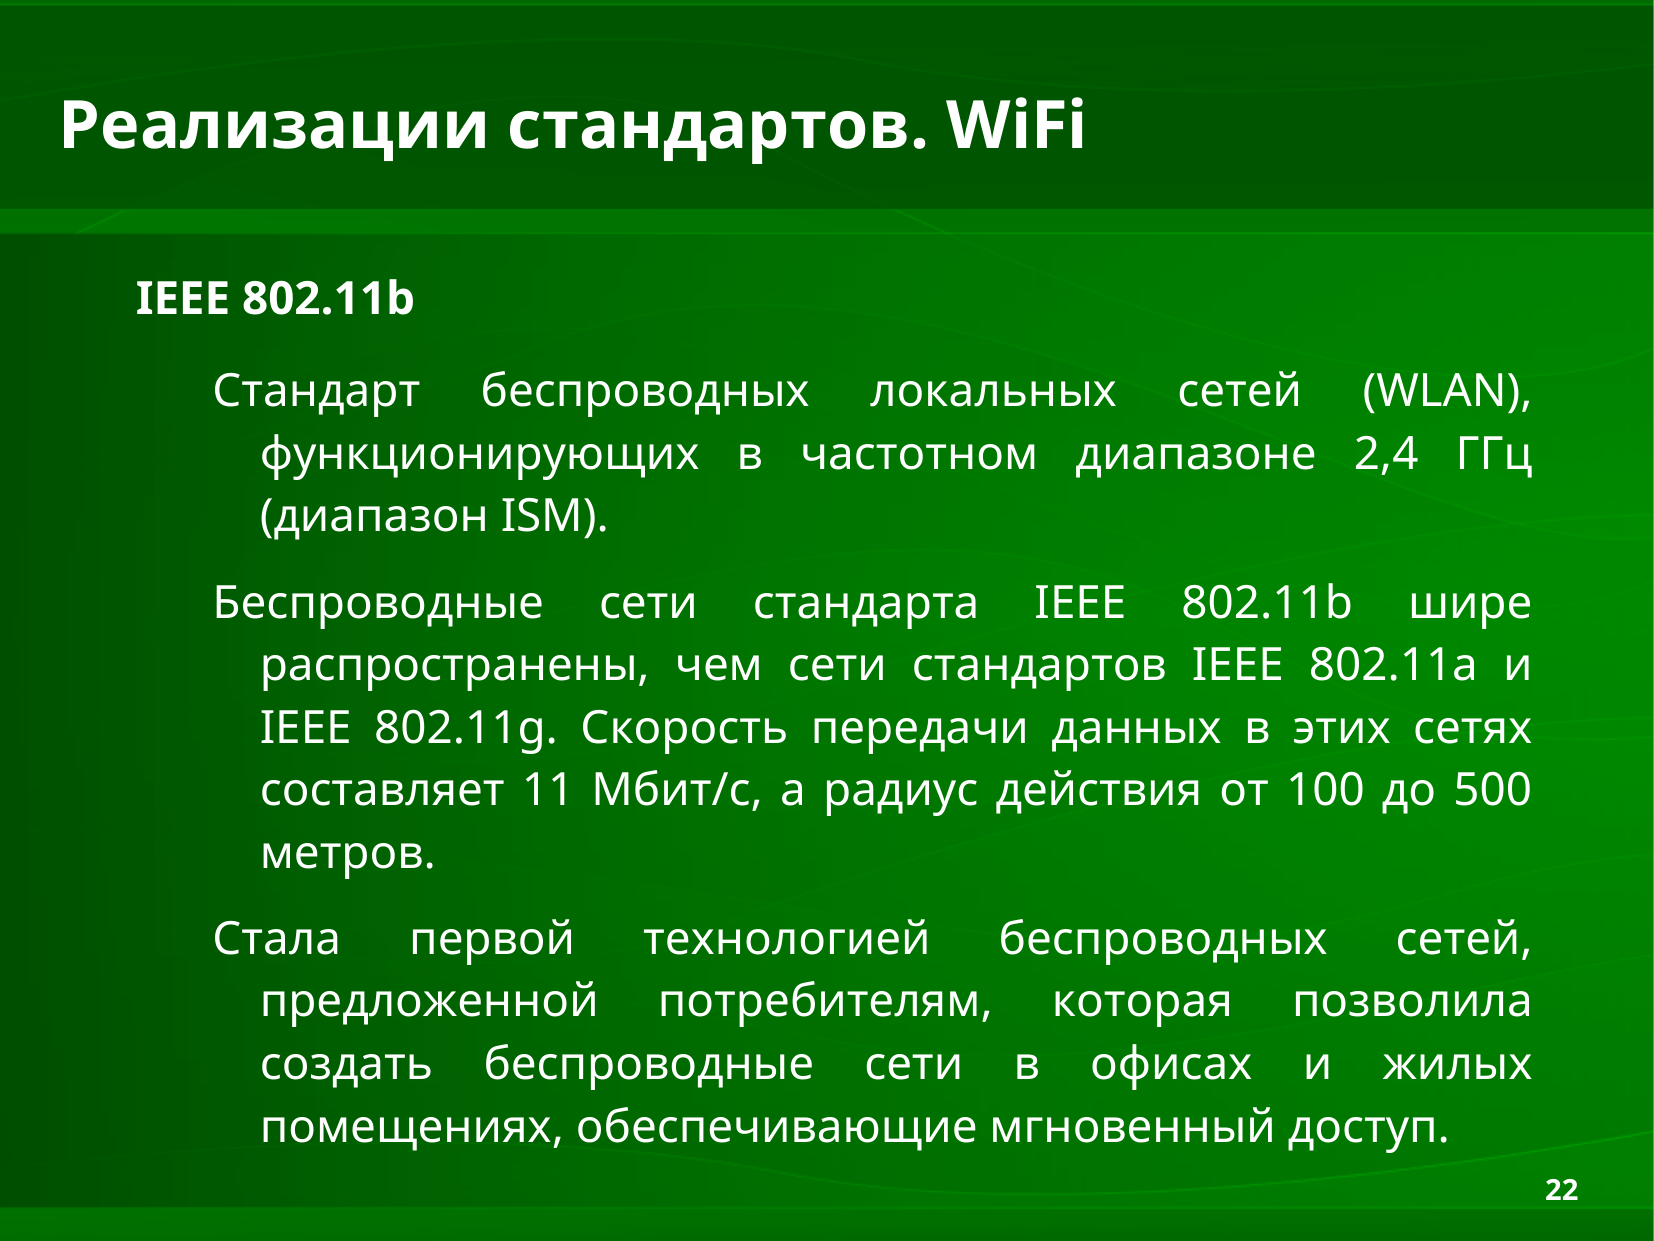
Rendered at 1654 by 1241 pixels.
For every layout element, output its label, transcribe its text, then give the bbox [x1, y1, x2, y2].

picture [0, 0, 1654, 1241]
title Реализации стандартов. WiFi [23, 8, 1625, 237]
list IEEE 802.11b Стандарт беспроводных локальных сетей (WLAN), функционирующих в частотном диапазоне 2,4 ГГц (диапазон ISM). Беспроводные сети стандарта IEEE 802.11b шире распространены, чем сети стандартов IEEE 802.11a и IEEE 802.11g. Скорость передачи данных в этих сетях составляет 11 Мбит/с, а радиус действия от 100 до 500 метров. Стала первой технологией беспроводных сетей, предложенной потребителям, которая позволила создать беспроводные сети в офисах и жилых помещениях, обеспечивающие мгновенный доступ. [118, 265, 1534, 1123]
